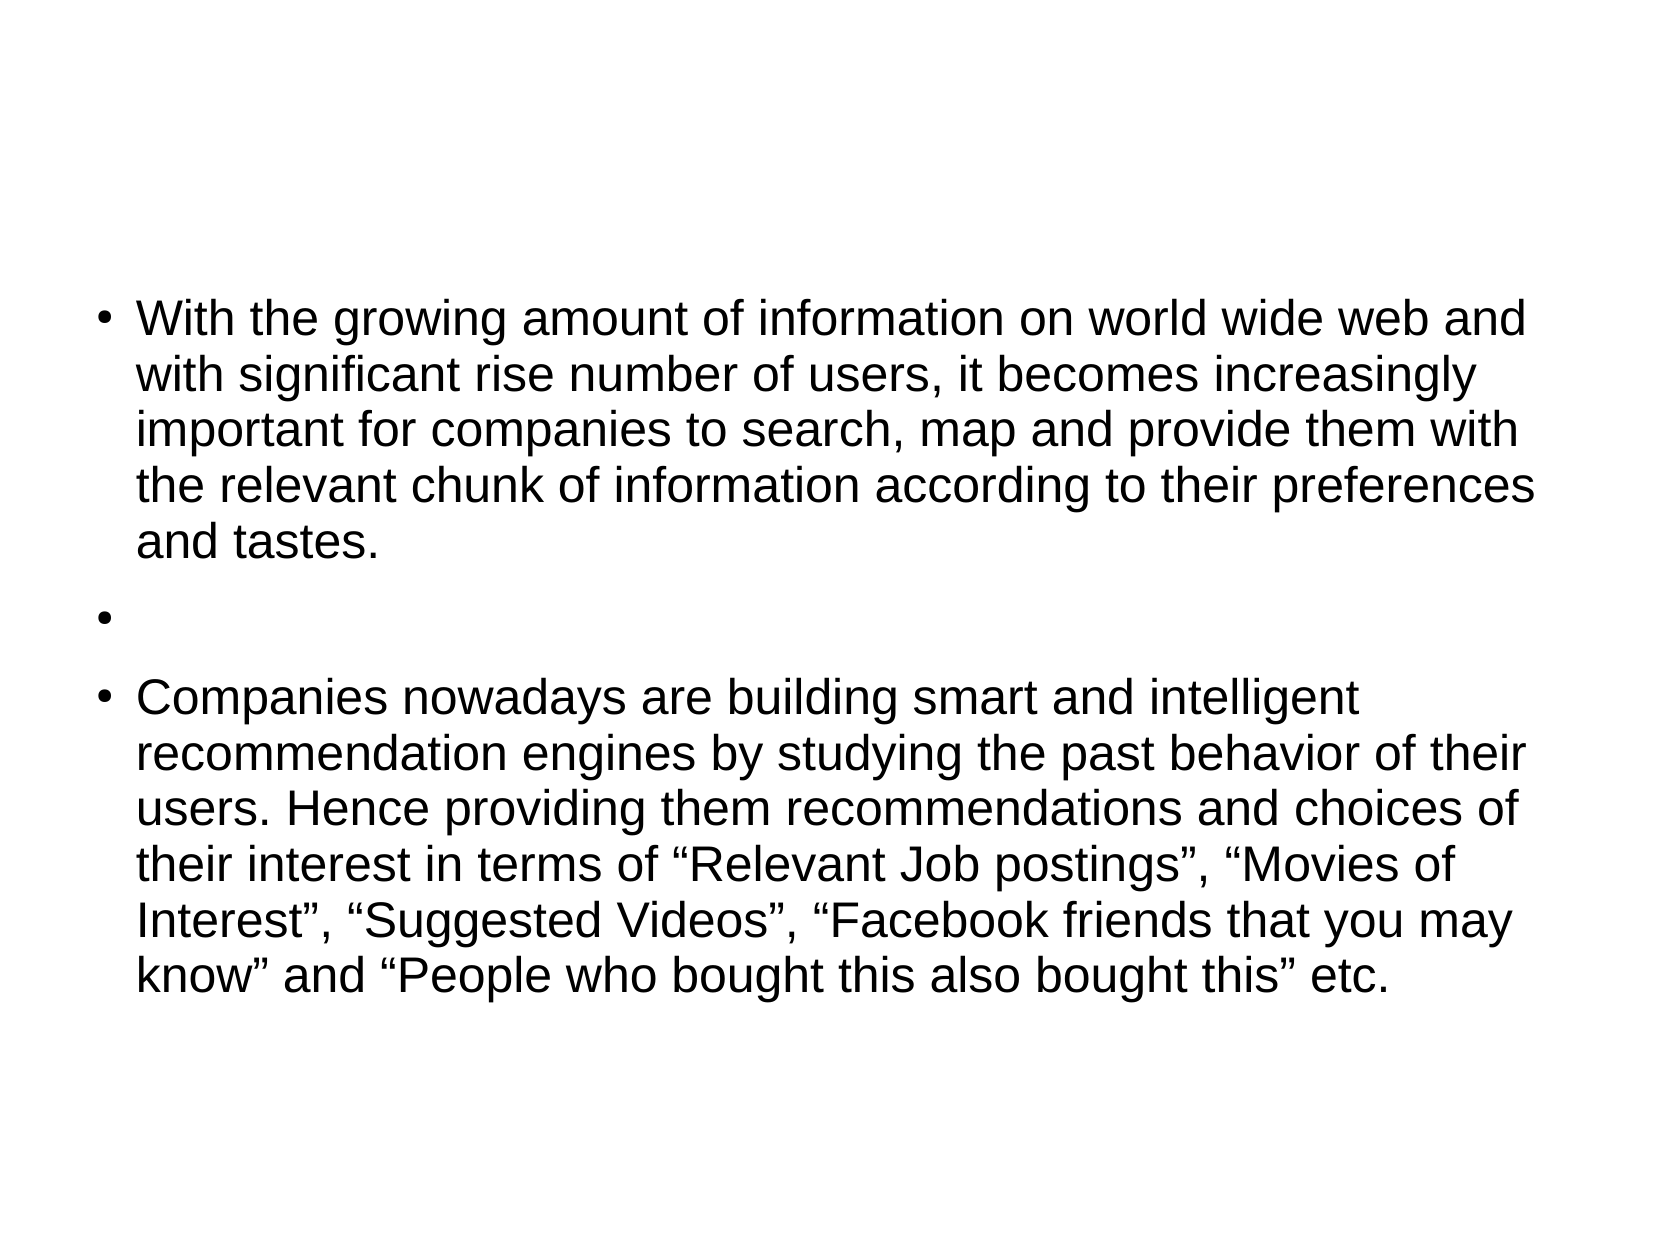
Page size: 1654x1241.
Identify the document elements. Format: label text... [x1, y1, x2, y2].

list With the growing amount of information on world wide web and with significant rise number of users, it becomes increasingly important for companies to search, map and provide them with the relevant chunk of information according to their preferences and tastes. Companies nowadays are building smart and intelligent recommendation engines by studying the past behavior of their users. Hence providing them recommendations and choices of their interest in terms of “Relevant Job postings”, “Movies of Interest”, “Suggested Videos”, “Facebook friends that you may know” and “People who bought this also bought this” etc. [82, 290, 1571, 1010]
